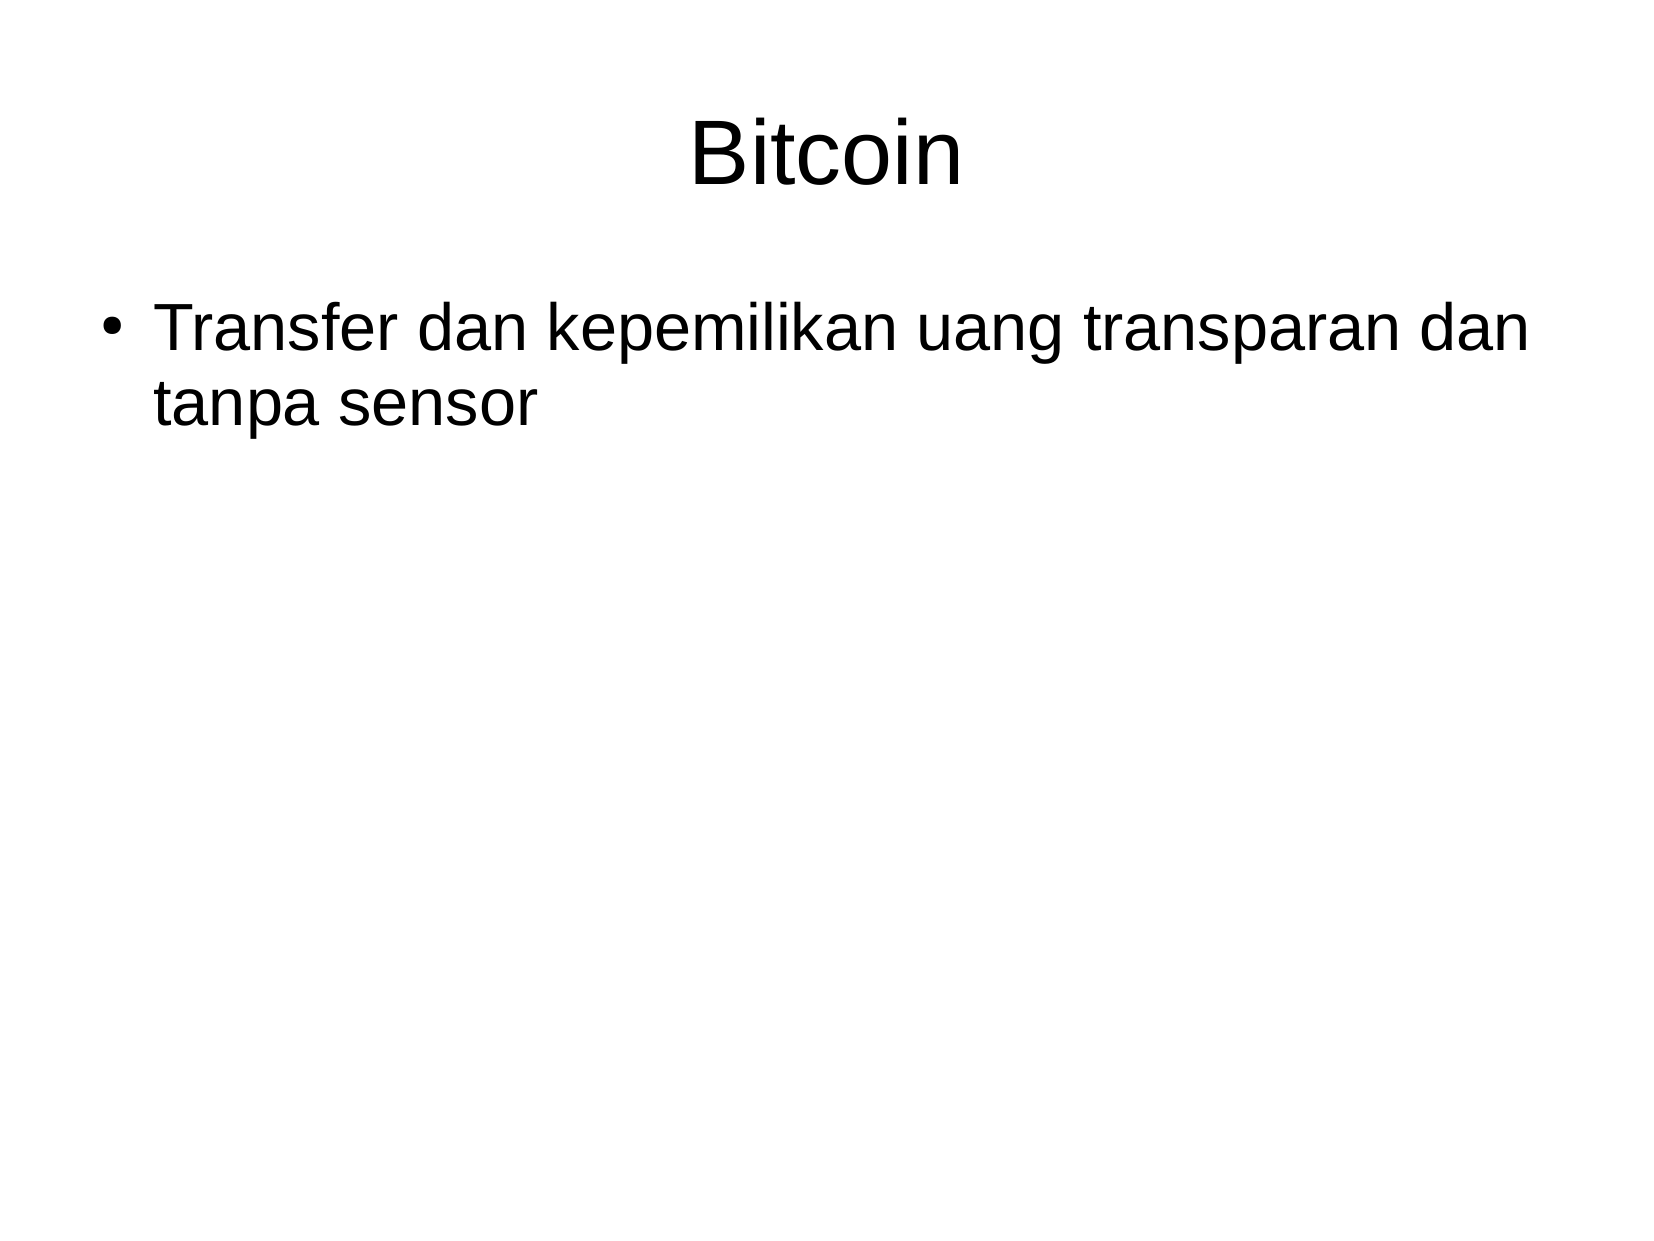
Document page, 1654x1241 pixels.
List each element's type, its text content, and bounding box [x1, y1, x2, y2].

list Transfer dan kepemilikan uang transparan dan tanpa sensor [82, 290, 1571, 1010]
title Bitcoin [82, 49, 1571, 257]
